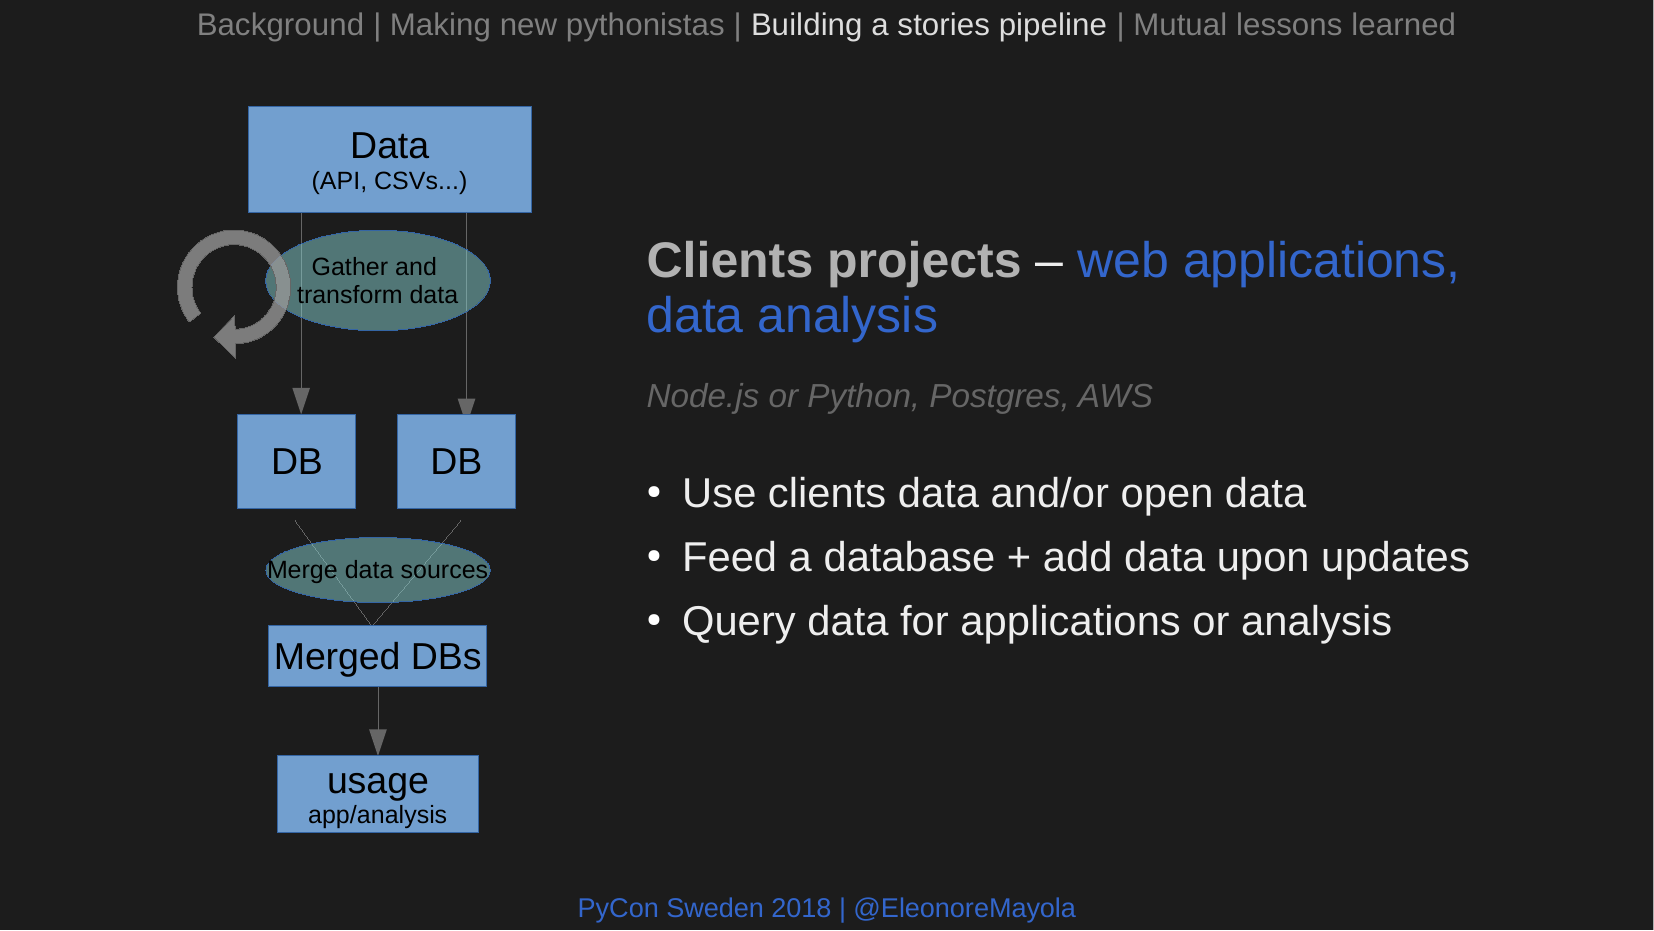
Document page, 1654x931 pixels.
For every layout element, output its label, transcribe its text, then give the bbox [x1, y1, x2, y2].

text_box [177, 230, 291, 359]
text_box [467, 141, 1087, 331]
text_box usage app/analysis [277, 755, 479, 833]
text_box Clients projects – web applications, data analysis Node.js or Python, Postgres, AWS Use clients data and/or open data Feed a database + add data upon updates Query data for applications or analysis [631, 224, 1518, 653]
text_box [342, 213, 466, 248]
text_box Merged DBs [268, 625, 487, 687]
text_box Gather and transform data [281, 230, 491, 331]
text_box Background | Making new pythonistas | Building a stories pipeline | Mutual lessons learned [0, 0, 1654, 57]
text_box [398, 313, 466, 331]
text_box DB [237, 414, 356, 509]
text_box Data (API, CSVs...) [248, 106, 532, 213]
text_box DB [397, 414, 516, 509]
text_box Merge data sources [265, 537, 491, 603]
text_box PyCon Sweden 2018 | @EleonoreMayola [460, 885, 1193, 931]
